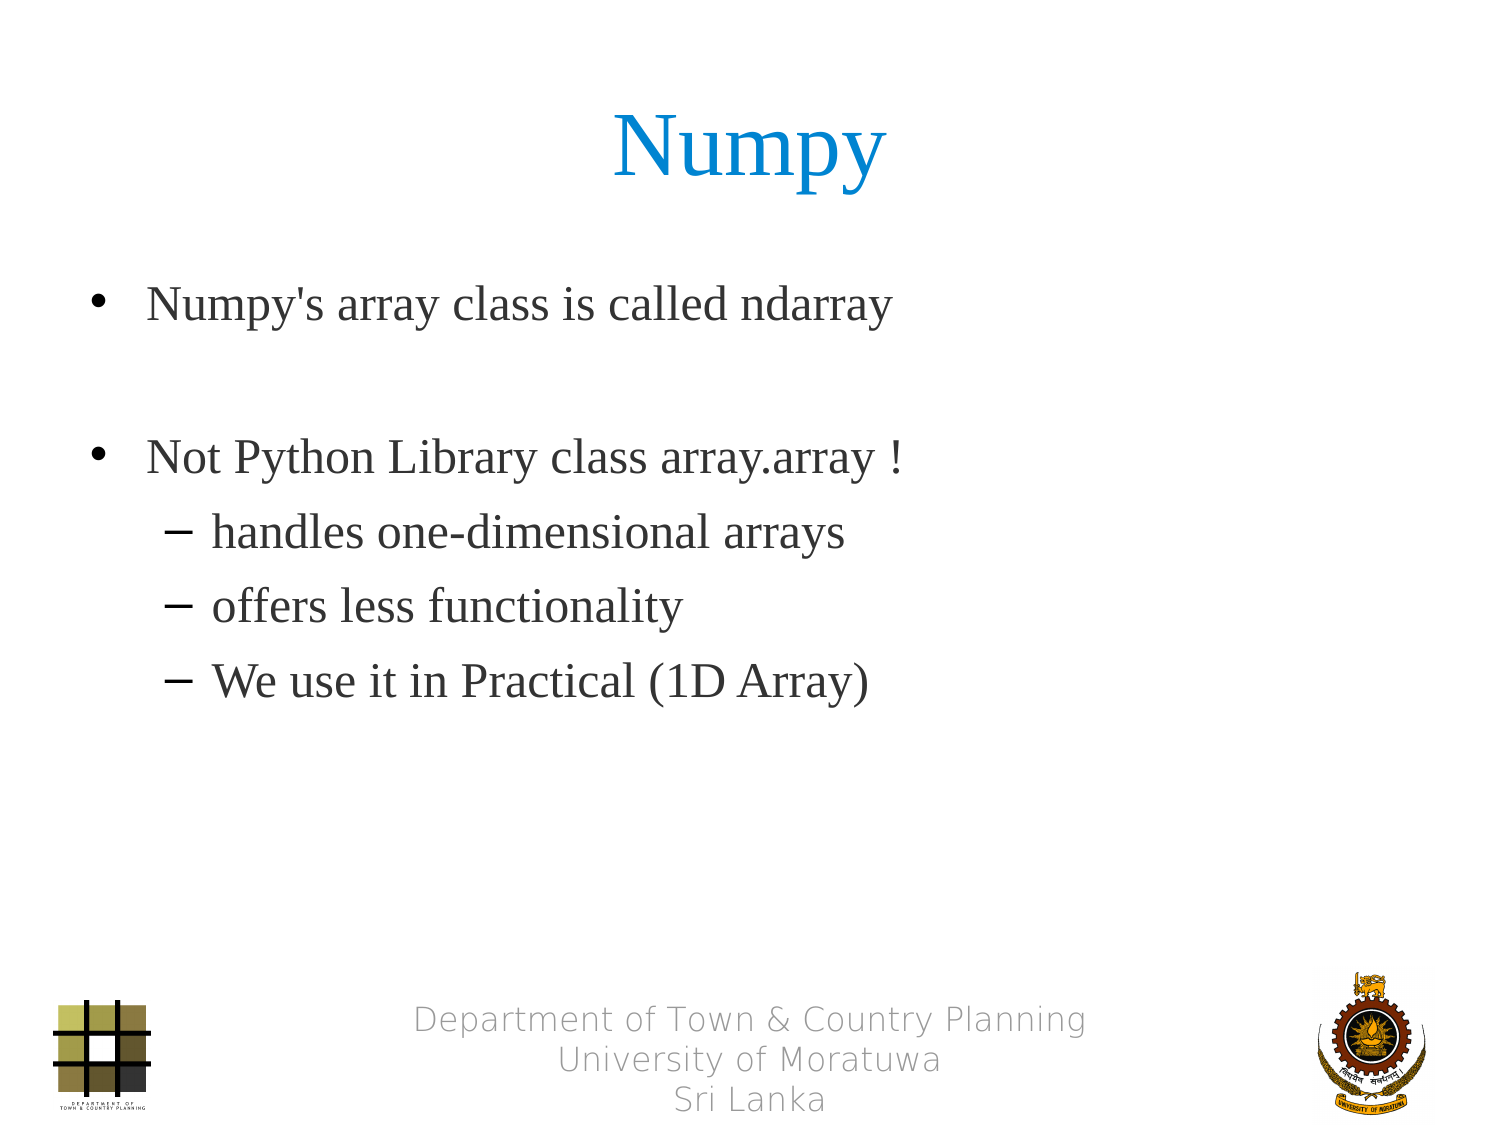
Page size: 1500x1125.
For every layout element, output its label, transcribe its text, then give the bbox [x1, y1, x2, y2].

title Numpy [75, 45, 1426, 233]
picture [53, 1000, 151, 1110]
list Numpy's array class is called ndarray Not Python Library class array.array ! handles one-dimensional arrays offers less functionality We use it in Practical (1D Array) [75, 262, 1426, 916]
picture [1312, 966, 1435, 1125]
